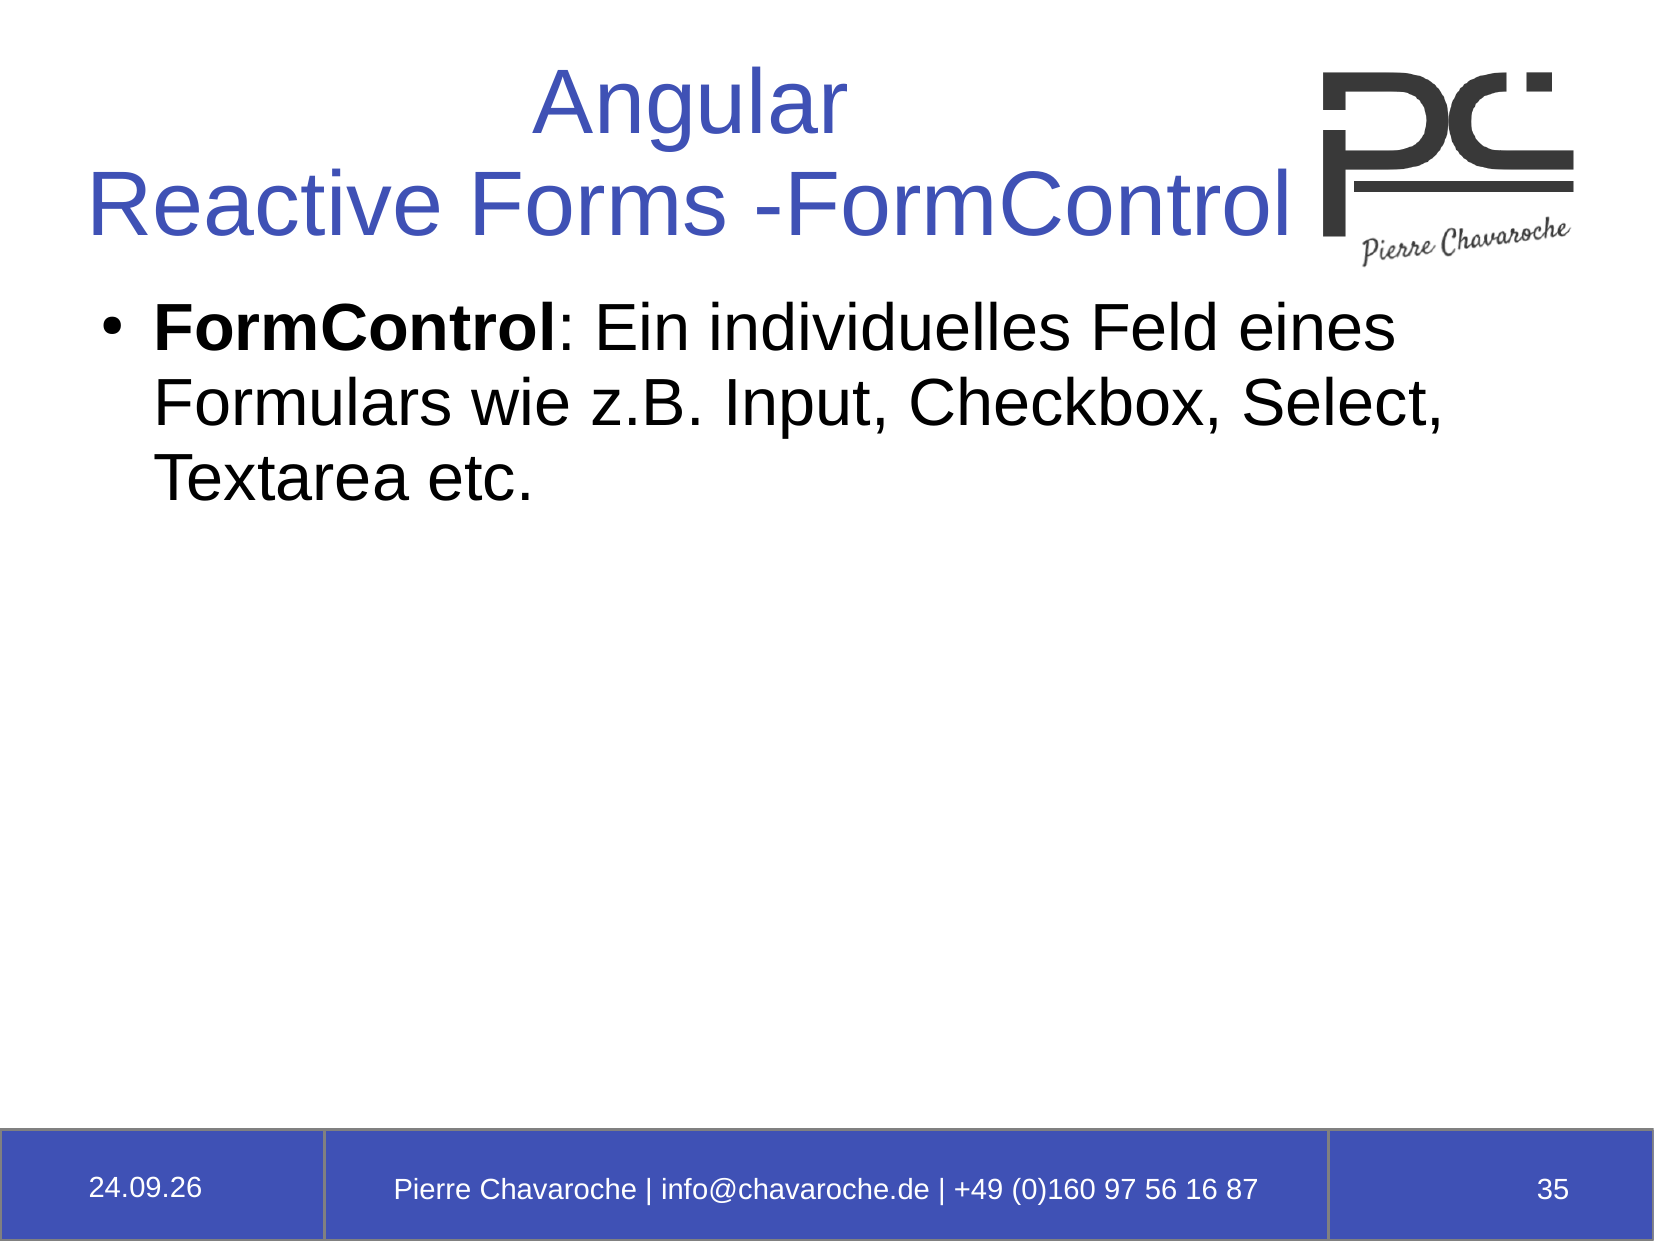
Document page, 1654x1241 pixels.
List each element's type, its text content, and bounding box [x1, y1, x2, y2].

title Angular Reactive Forms -FormControl [82, 49, 1300, 257]
list FormControl: Ein individuelles Feld eines Formulars wie z.B. Input, Checkbox, Select, Textarea etc. [82, 290, 1571, 1109]
picture [1307, 29, 1589, 311]
